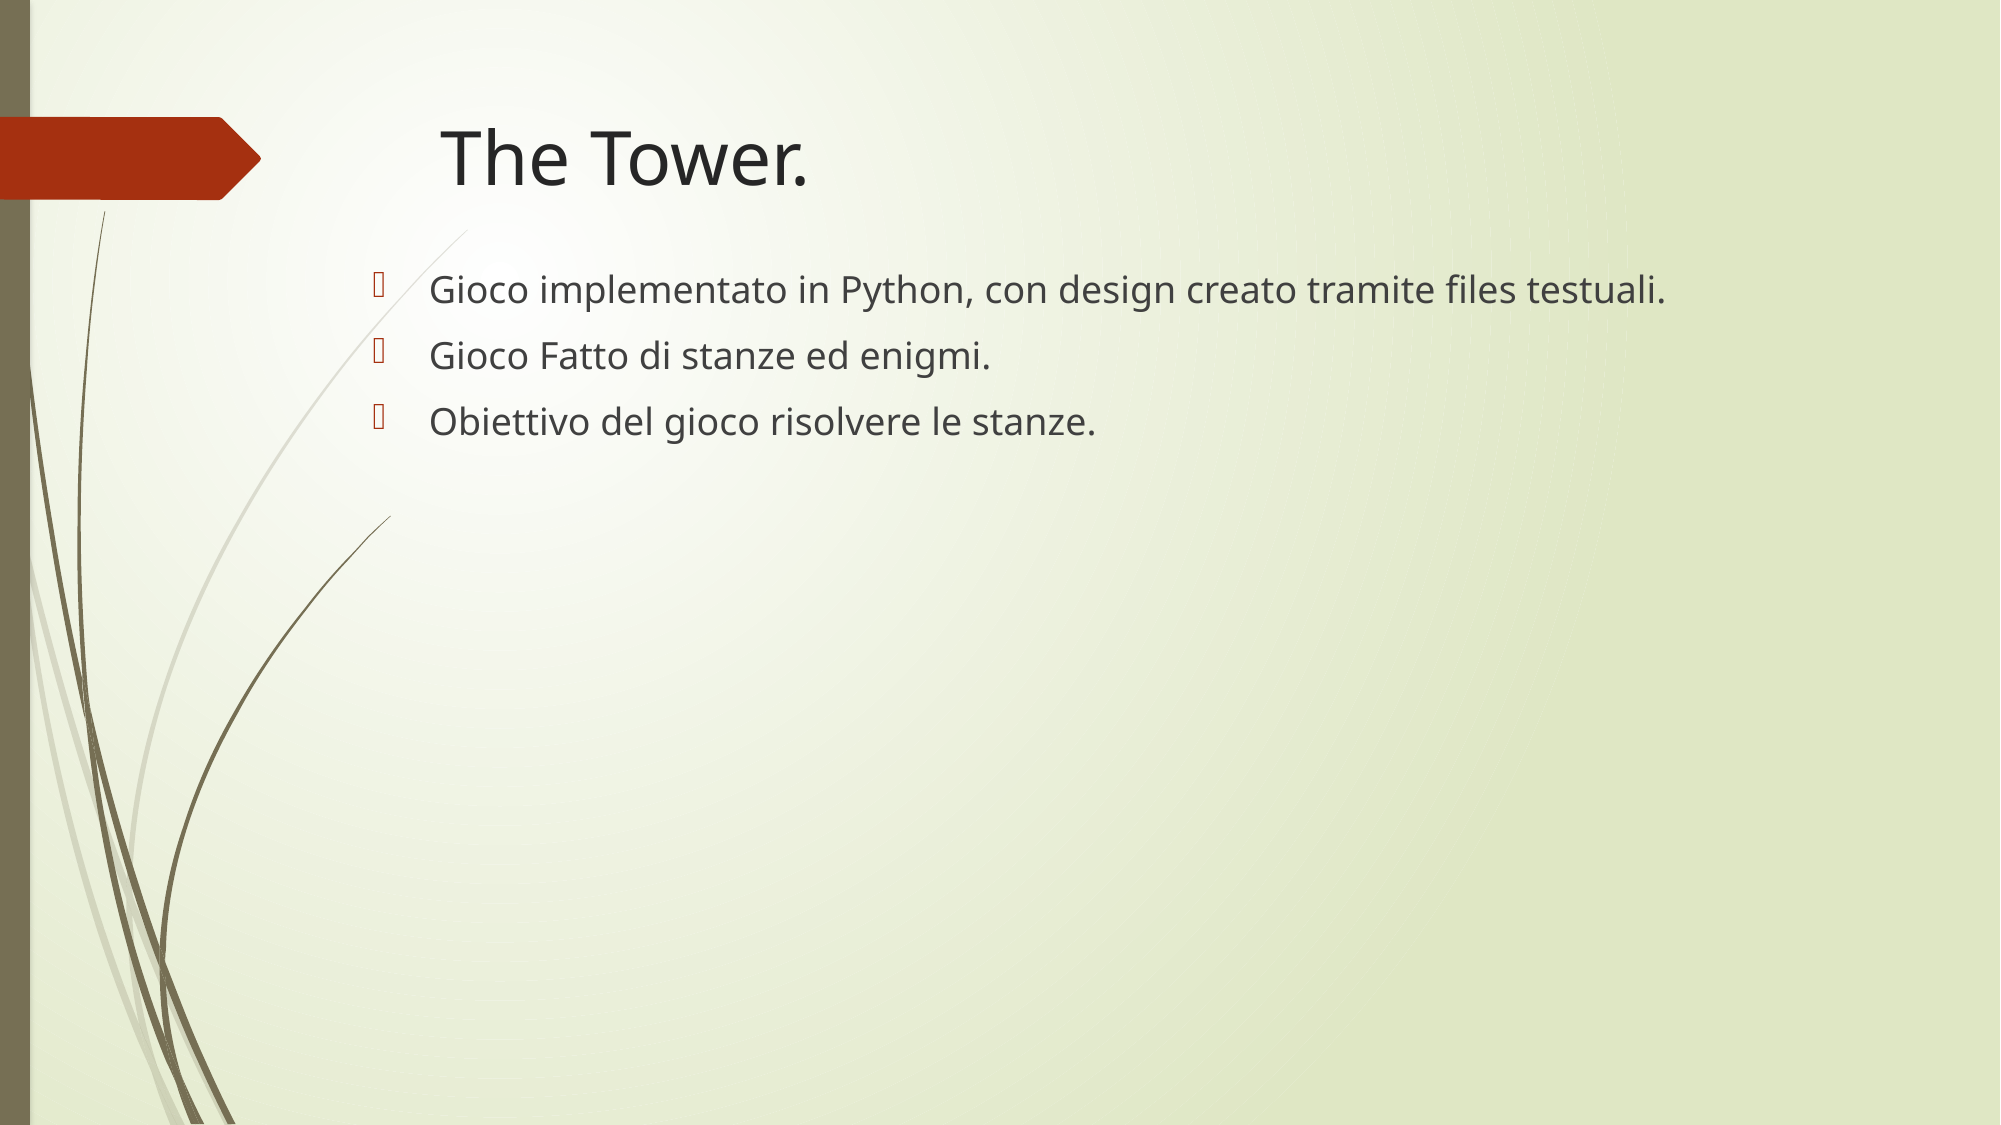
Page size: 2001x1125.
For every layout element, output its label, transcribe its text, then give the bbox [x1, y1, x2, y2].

list Gioco implementato in Python, con design creato tramite files testuali. Gioco Fatto di stanze ed enigmi. Obiettivo del gioco risolvere le stanze. [357, 258, 1821, 879]
title The Tower. [425, 102, 1888, 313]
